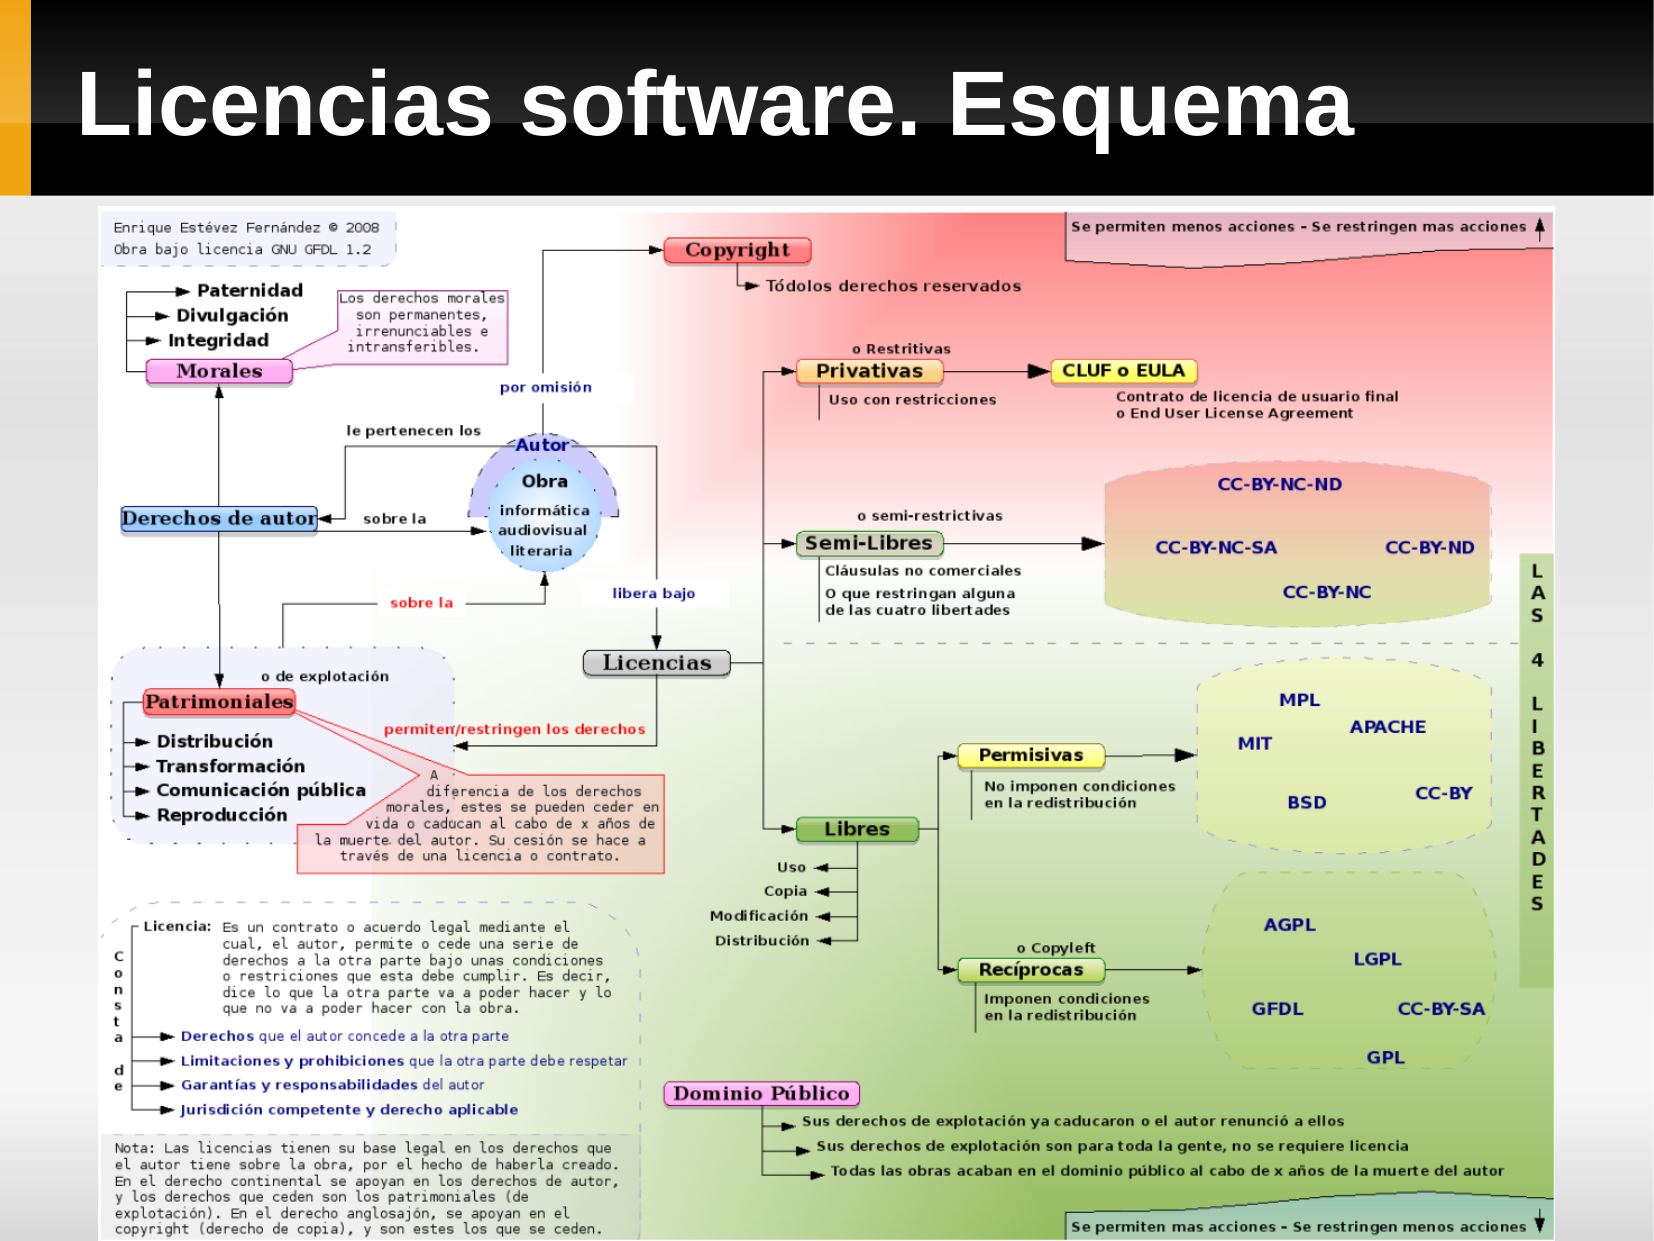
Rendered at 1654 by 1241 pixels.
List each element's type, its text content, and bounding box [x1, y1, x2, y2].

title Licencias software. Esquema [76, 0, 1565, 208]
picture [0, 0, 1654, 1241]
